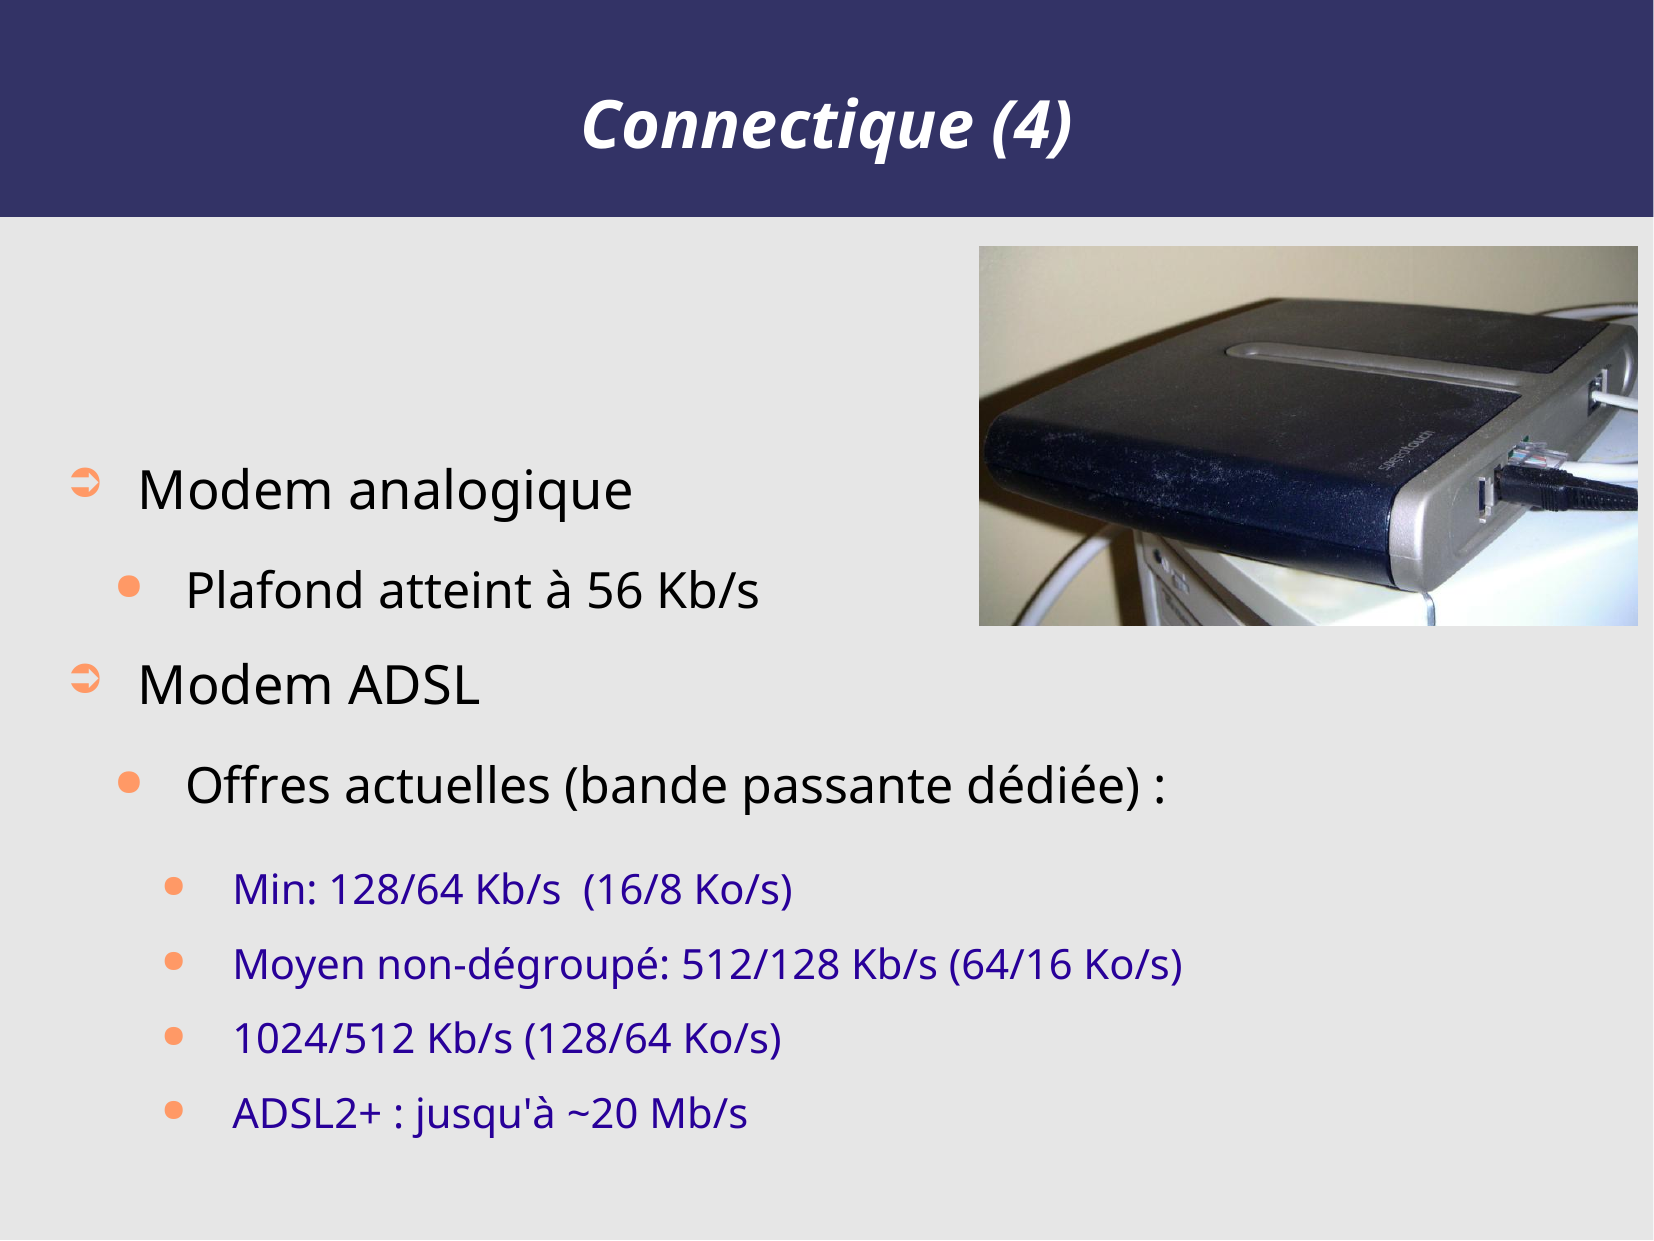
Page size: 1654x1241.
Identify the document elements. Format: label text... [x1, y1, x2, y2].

picture [979, 246, 1638, 626]
list Modem analogique Plafond atteint à 56 Kb/s Modem ADSL Offres actuelles (bande passante dédiée) : Min: 128/64 Kb/s (16/8 Ko/s) Moyen non-dégroupé: 512/128 Kb/s (64/16 Ko/s) 1024/512 Kb/s (128/64 Ko/s) ADSL2+ : jusqu'à ~20 Mb/s [55, 451, 1446, 1065]
title Connectique (4) [121, 19, 1534, 227]
